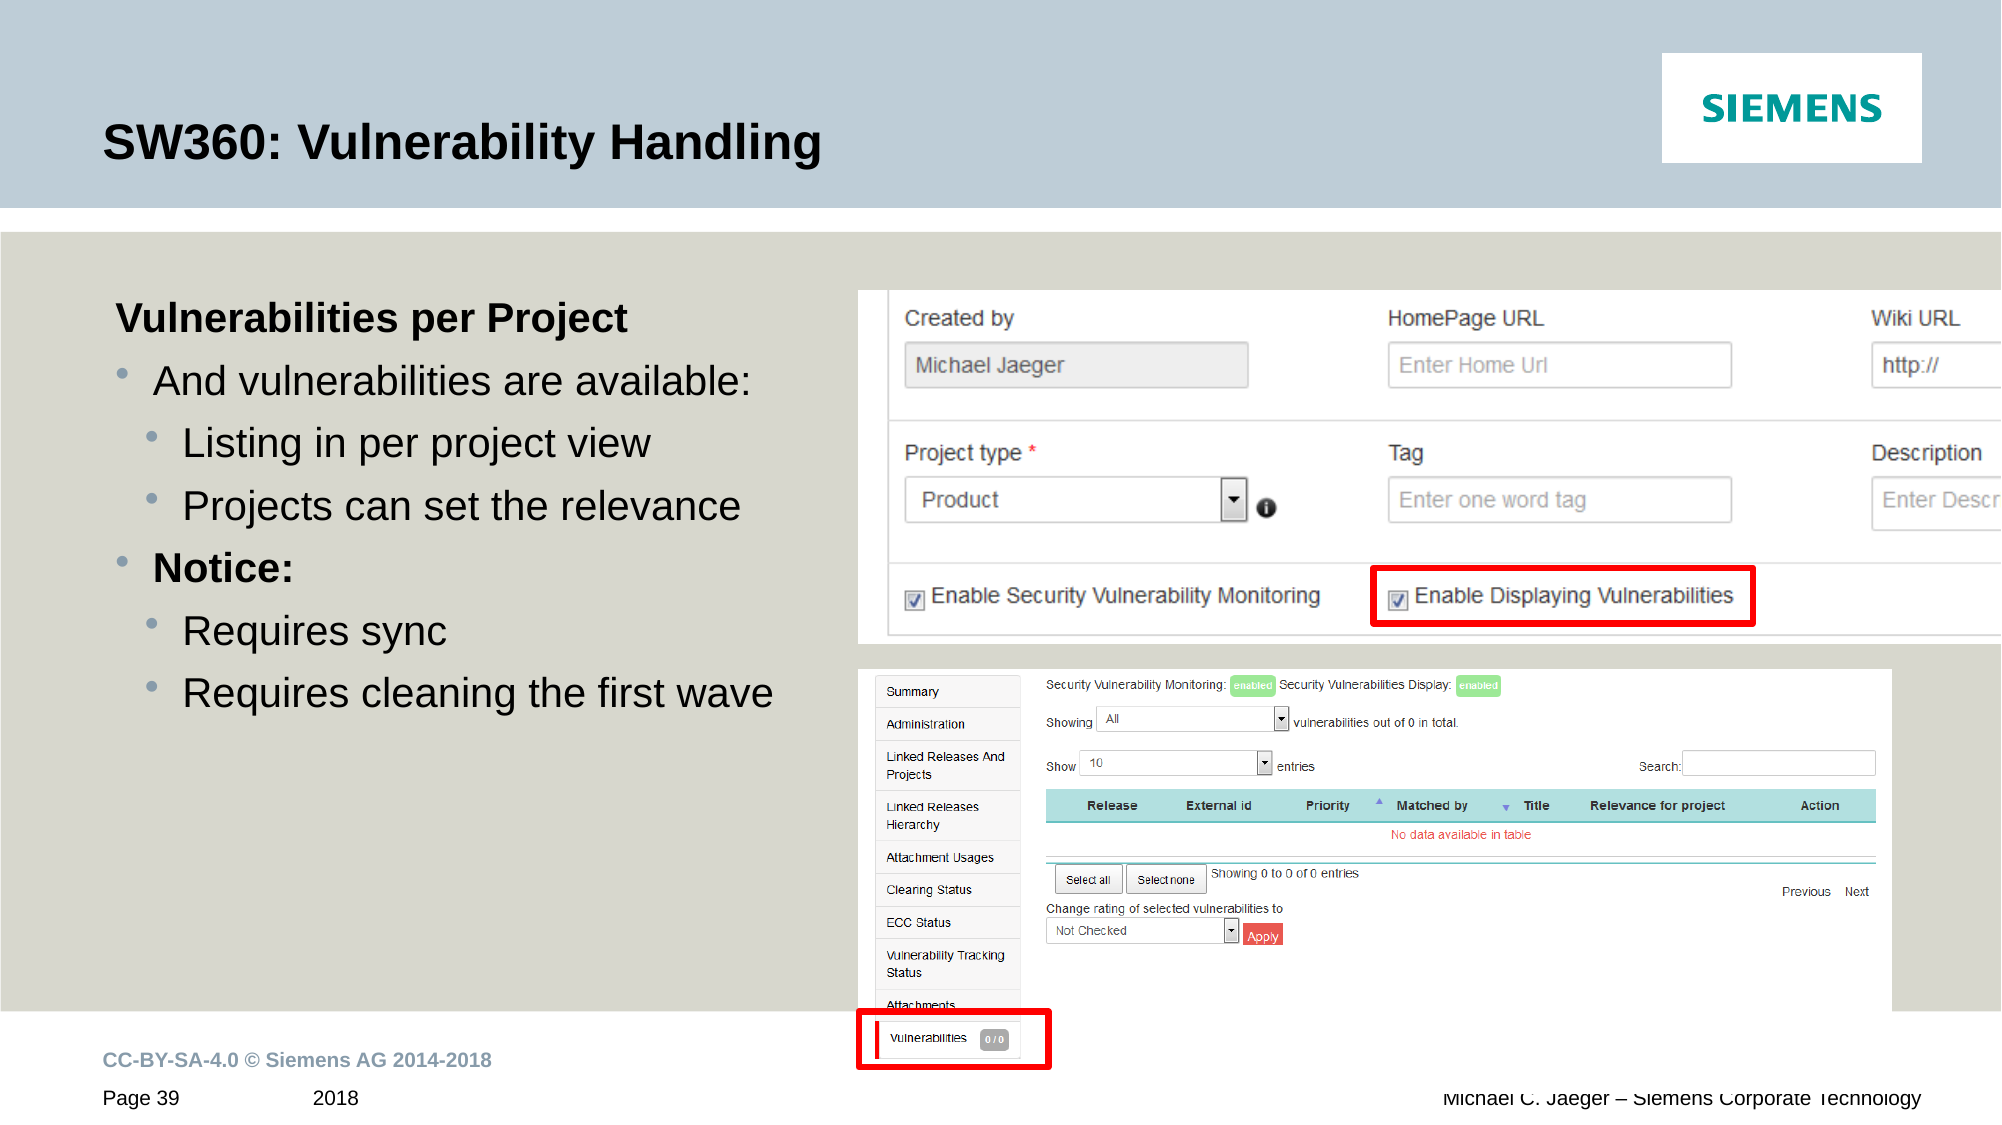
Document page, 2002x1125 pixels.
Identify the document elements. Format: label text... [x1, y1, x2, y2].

picture [862, 1015, 1045, 1064]
picture [858, 290, 2001, 644]
title SW360: Vulnerability Handling [0, 0, 2001, 208]
list Vulnerabilities per Project And vulnerabilities are available: Listing in per project view Projects can set the relevance Notice: Requires sync Requires cleaning the first wave [115, 290, 996, 721]
picture [858, 669, 1892, 1094]
text_box [0, 231, 2001, 1012]
text_box [996, 644, 2001, 1012]
